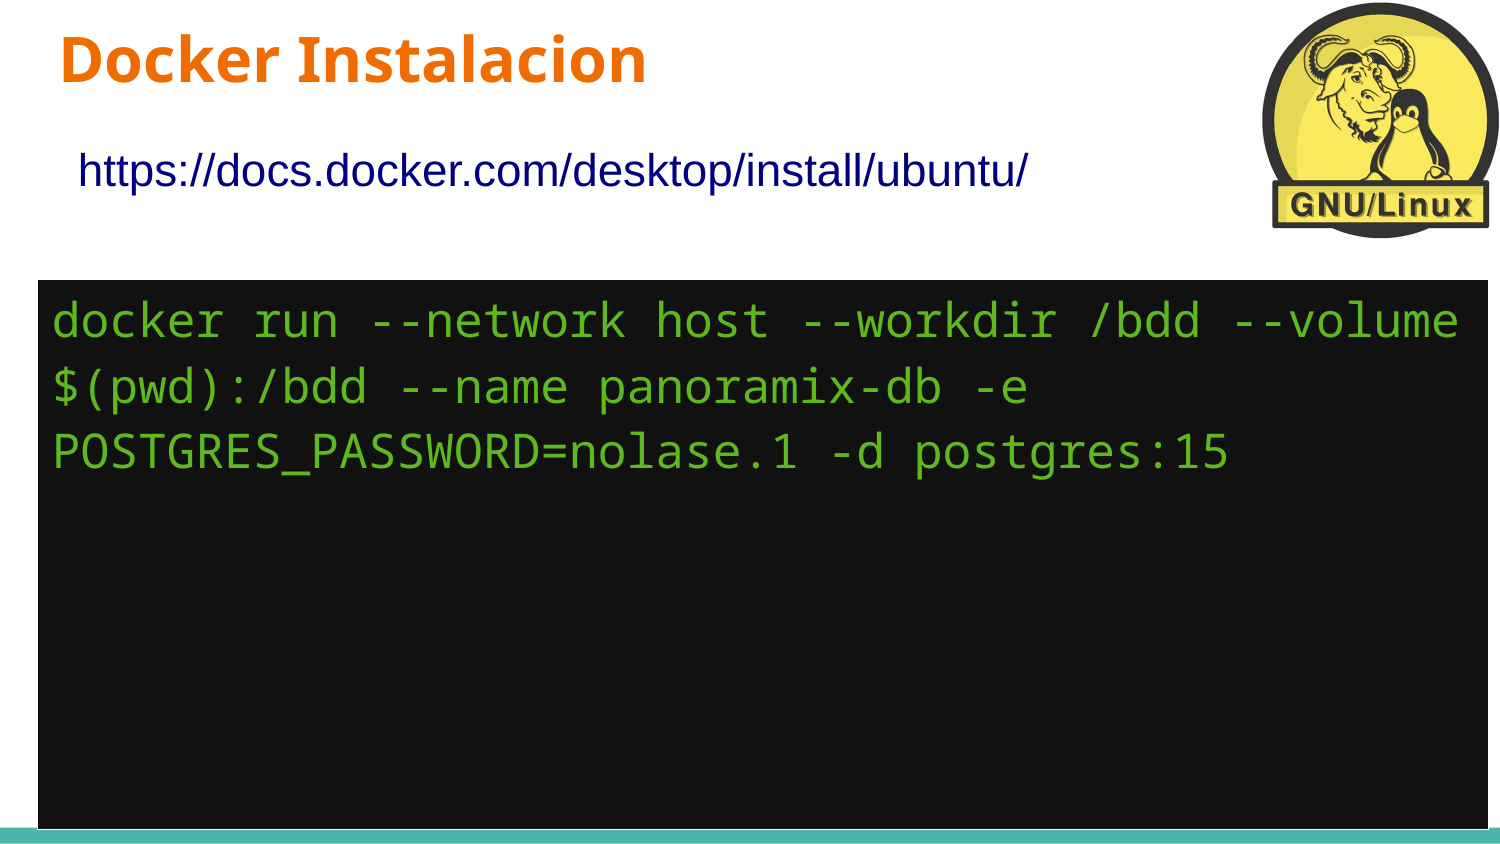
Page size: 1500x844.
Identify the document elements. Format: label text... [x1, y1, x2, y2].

title Docker Instalacion [43, 0, 1260, 116]
picture [1260, 0, 1500, 240]
table_header docker run --network host --workdir /bdd --volume $(pwd):/bdd --name panoramix-db -e POSTGRES_PASSWORD=nolase.1 -d postgres:15 [38, 280, 1488, 829]
text_box https://docs.docker.com/desktop/install/ubuntu/ [63, 137, 1216, 214]
